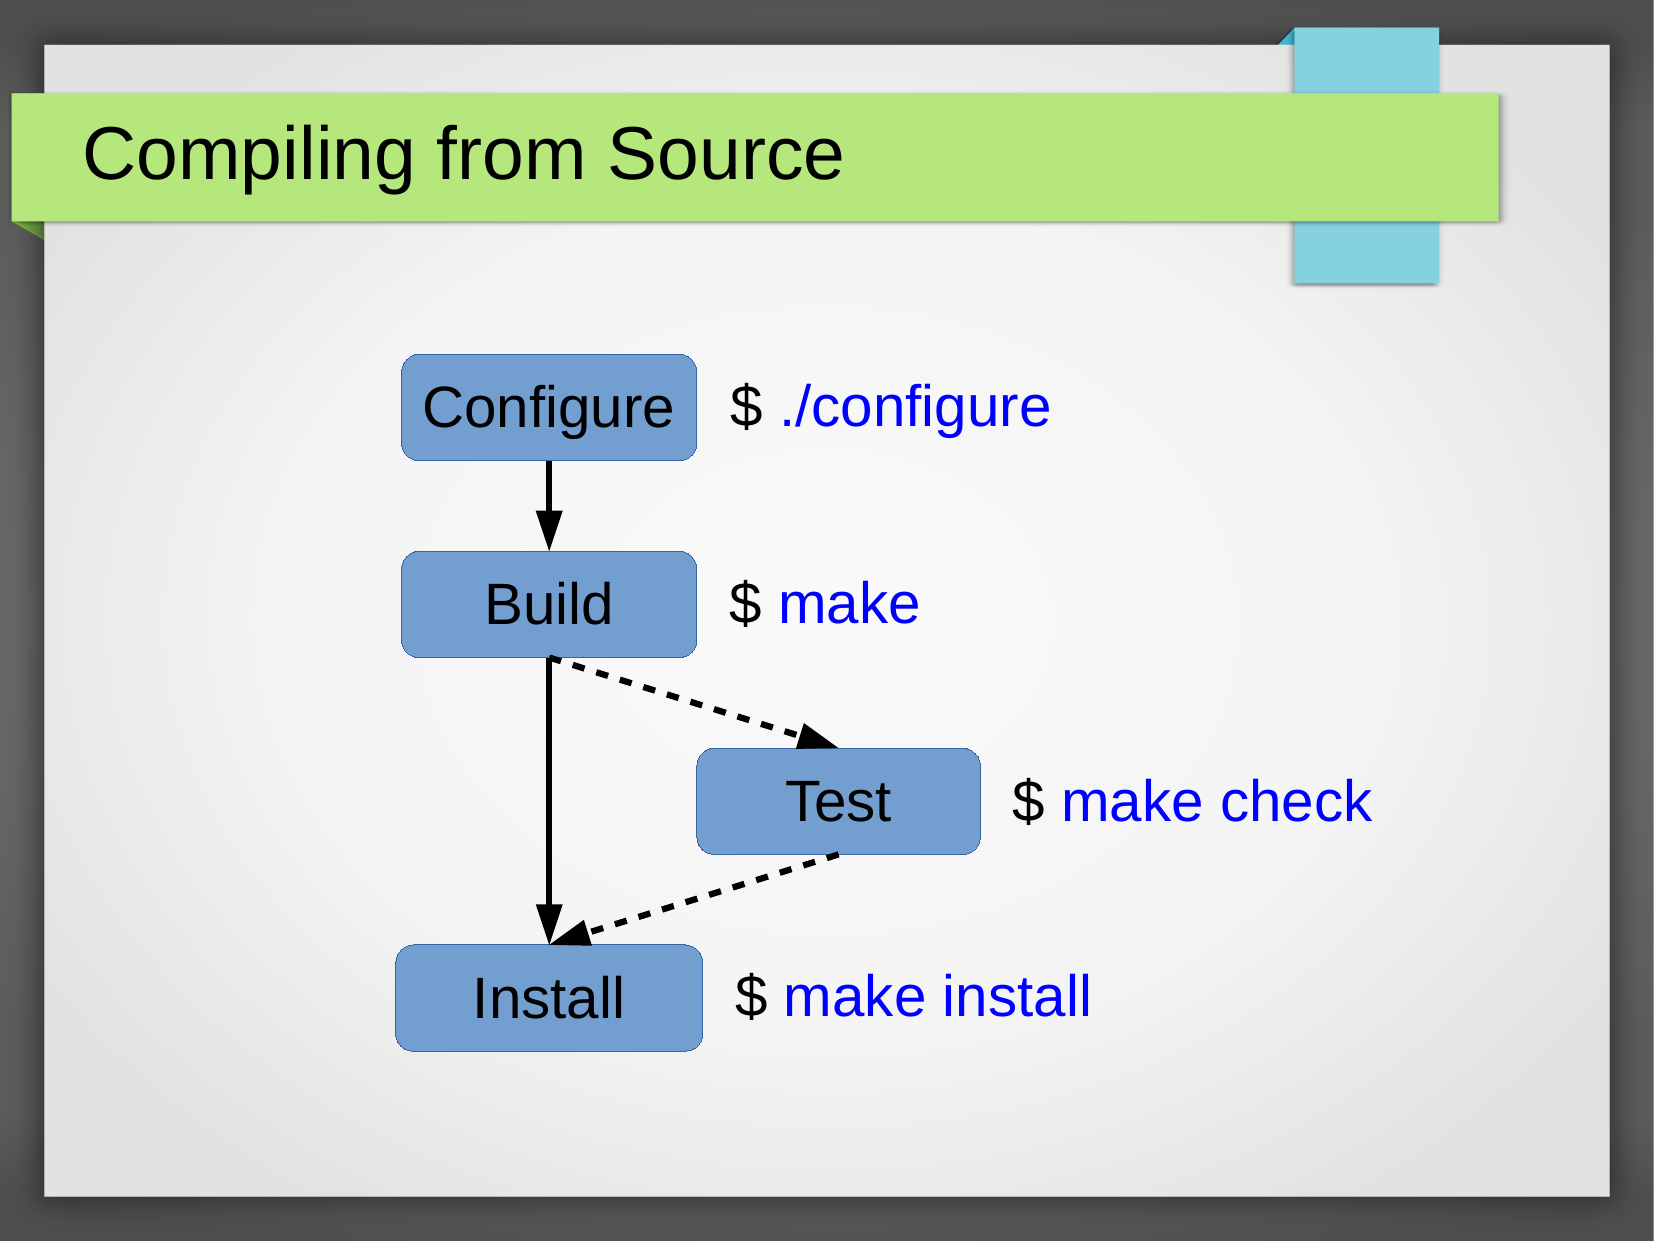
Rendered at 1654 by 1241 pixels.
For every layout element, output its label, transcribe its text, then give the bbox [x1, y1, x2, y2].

text_box $ make check [998, 761, 1389, 842]
text_box Test [696, 748, 981, 855]
text_box Install [395, 944, 703, 1052]
text_box $ ./configure [715, 366, 1087, 446]
text_box Build [401, 551, 697, 658]
text_box $ make [714, 563, 937, 644]
picture [0, 0, 1654, 1241]
text_box Configure [401, 354, 697, 461]
title Compiling from Source [82, 94, 1264, 213]
text_box $ make install [720, 956, 1108, 1037]
